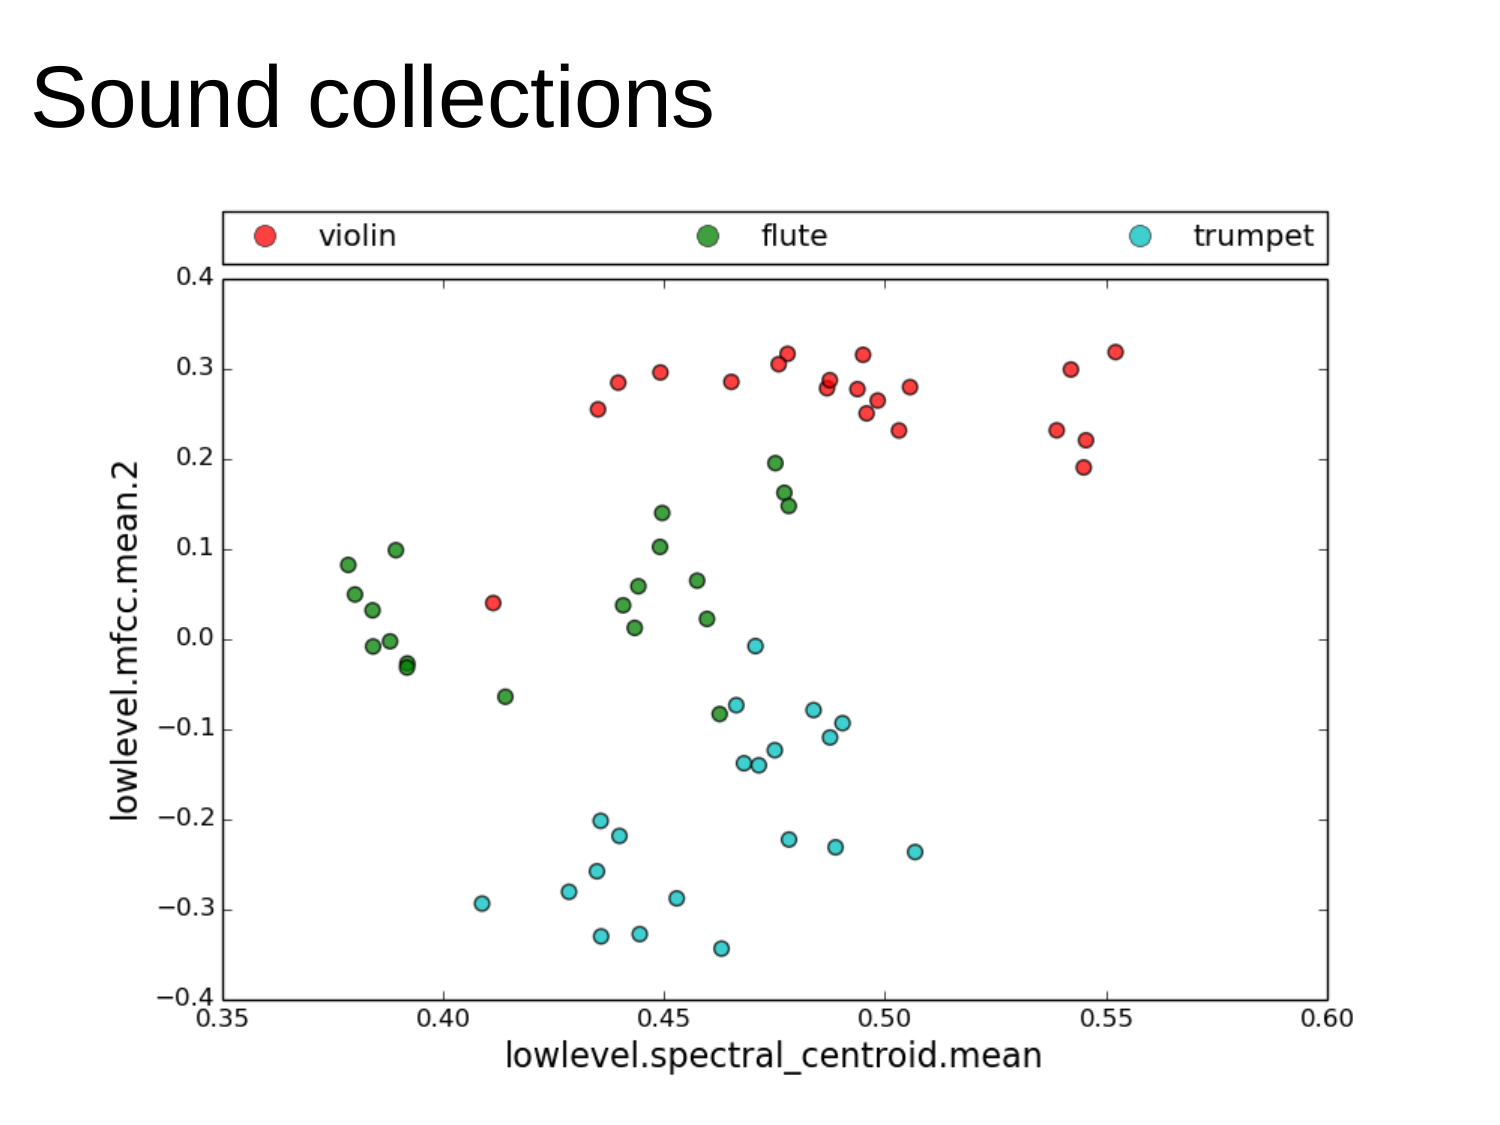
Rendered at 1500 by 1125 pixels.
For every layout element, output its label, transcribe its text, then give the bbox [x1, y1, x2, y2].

title Sound collections [30, 2, 1381, 191]
picture [44, 189, 1470, 1090]
